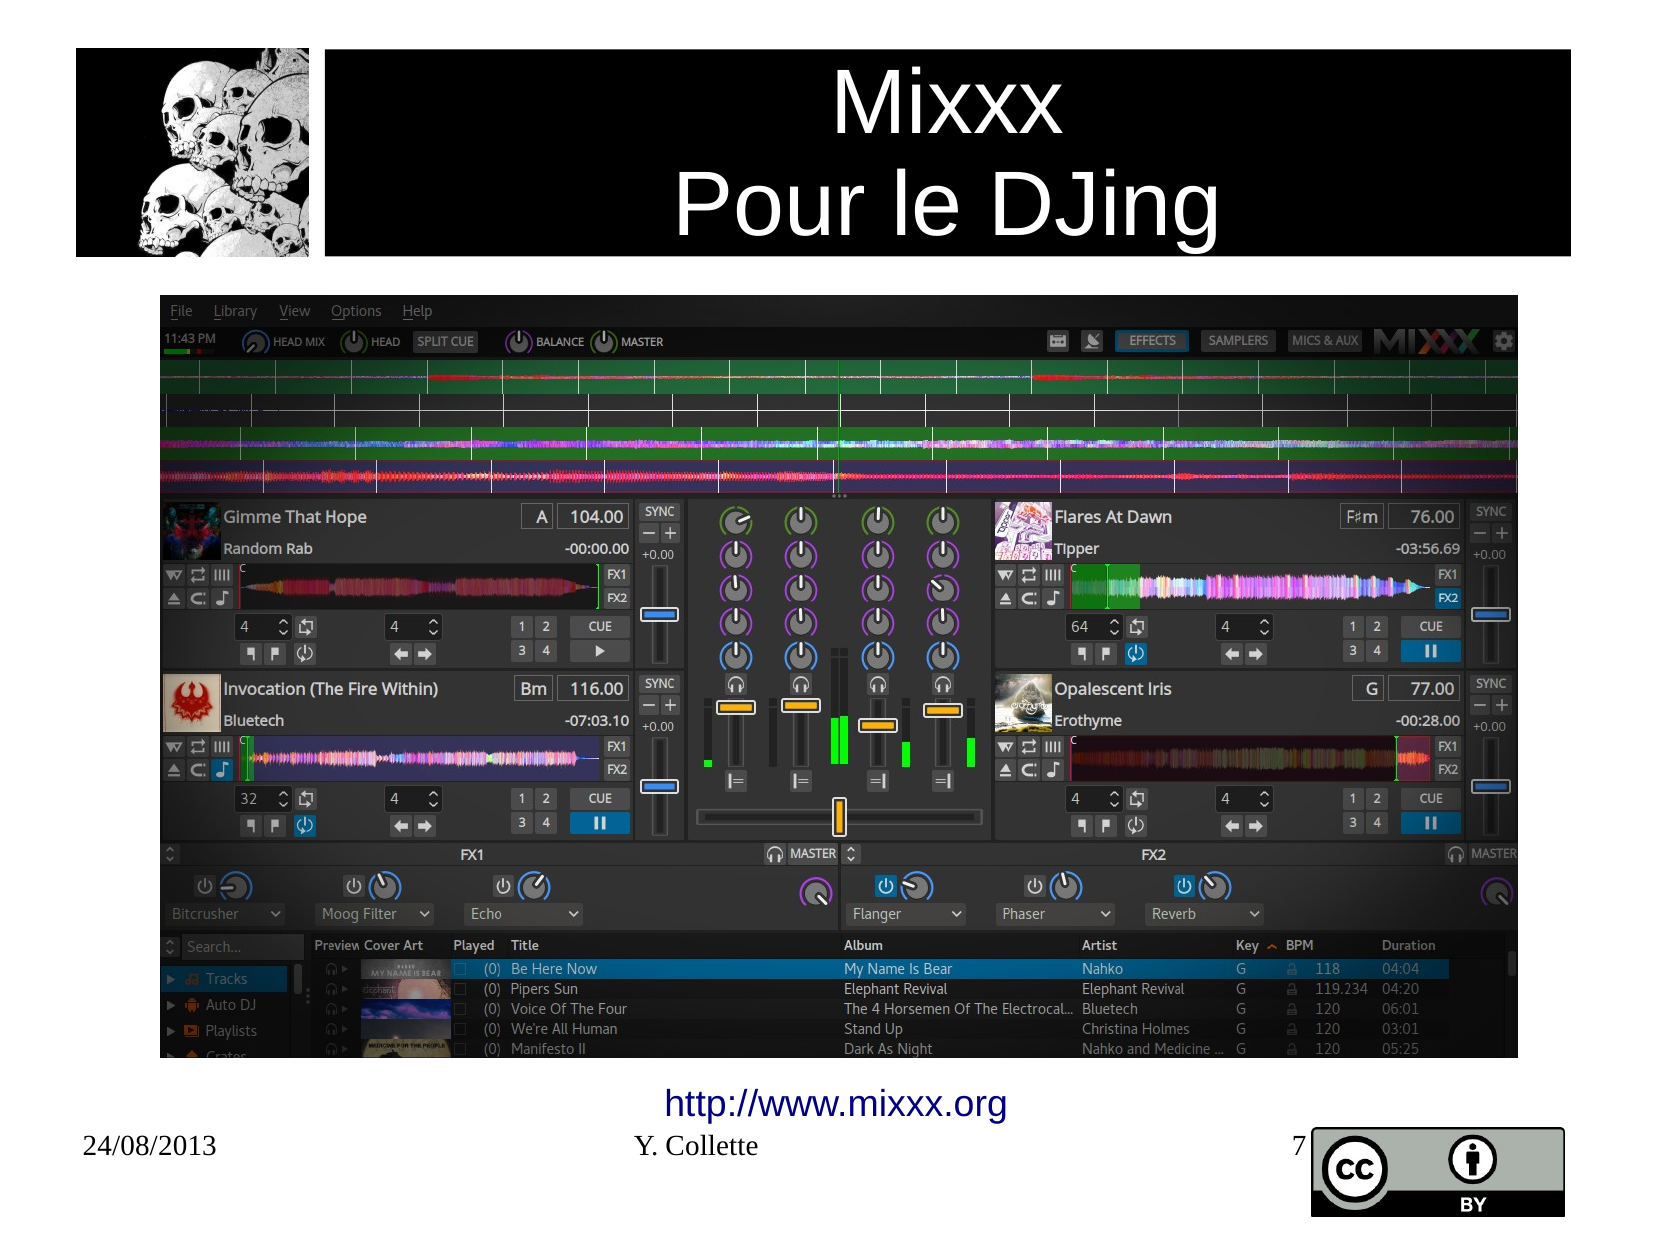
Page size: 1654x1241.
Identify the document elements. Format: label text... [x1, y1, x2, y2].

picture [76, 48, 309, 257]
title Mixxx Pour le DJing [324, 49, 1571, 257]
text_box http://www.mixxx.org [649, 1074, 1040, 1132]
picture [1311, 1127, 1565, 1217]
picture [160, 295, 1518, 1058]
